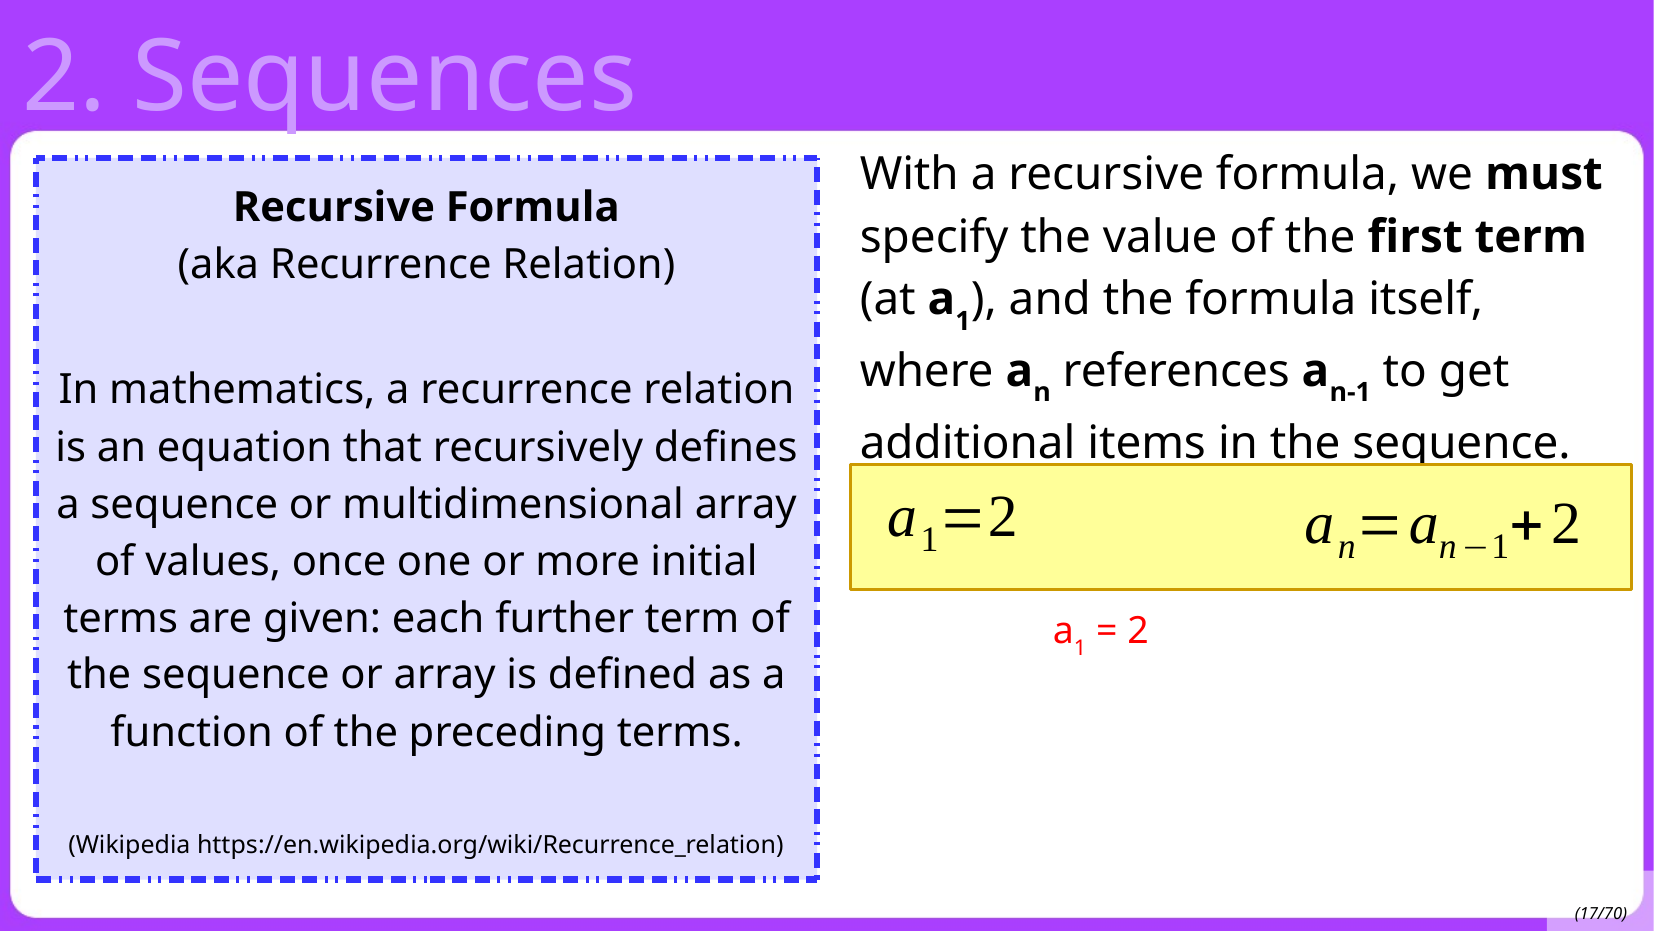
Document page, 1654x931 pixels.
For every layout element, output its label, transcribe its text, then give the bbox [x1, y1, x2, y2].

chart [1289, 490, 1594, 566]
text_box [850, 464, 1632, 590]
text_box With a recursive formula, we must specify the value of the first term (at a1), and the formula itself, where an references an-1 to get additional items in the sequence. [839, 158, 1624, 455]
chart [872, 484, 1033, 560]
picture [0, 0, 1654, 931]
text_box a1 = 2 a2 = an-1 + 2 = 2 + 2 = 4 a3 = an-1 + 2 = 4 + 2 = 6 a4 = an-1 + 2 = 6 + 2 = 8 etc. [860, 602, 1624, 890]
text_box Recursive Formula (aka Recurrence Relation) In mathematics, a recurrence relation is an equation that recursively defines a sequence or multidimensional array of values, once one or more initial terms are given: each further term of the sequence or array is defined as a function of the preceding terms. (Wikipedia https://en.wikipedia.org/wiki/Recurrence_relation) [35, 157, 818, 880]
text_box +2 [1624, 870, 1654, 877]
title 2. Sequences [22, 13, 1511, 130]
text_box (<number>/70) [1546, 877, 1654, 931]
